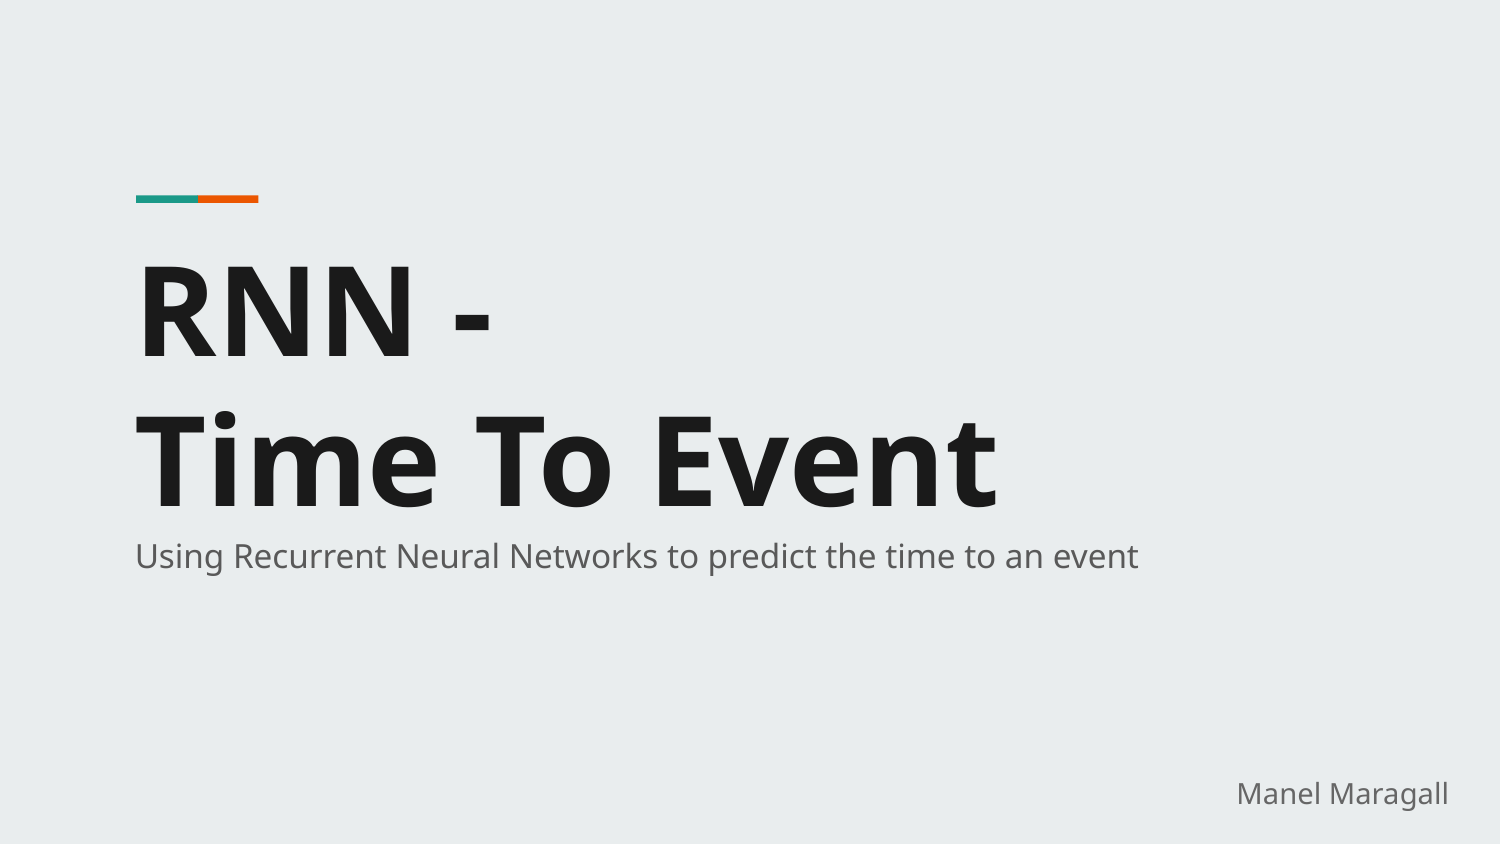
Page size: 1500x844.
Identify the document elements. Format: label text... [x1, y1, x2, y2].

title RNN - Time To Event [119, 216, 1381, 490]
text_box Manel Maragall [1221, 760, 1500, 839]
subtitle Using Recurrent Neural Networks to predict the time to an event [119, 520, 1381, 610]
